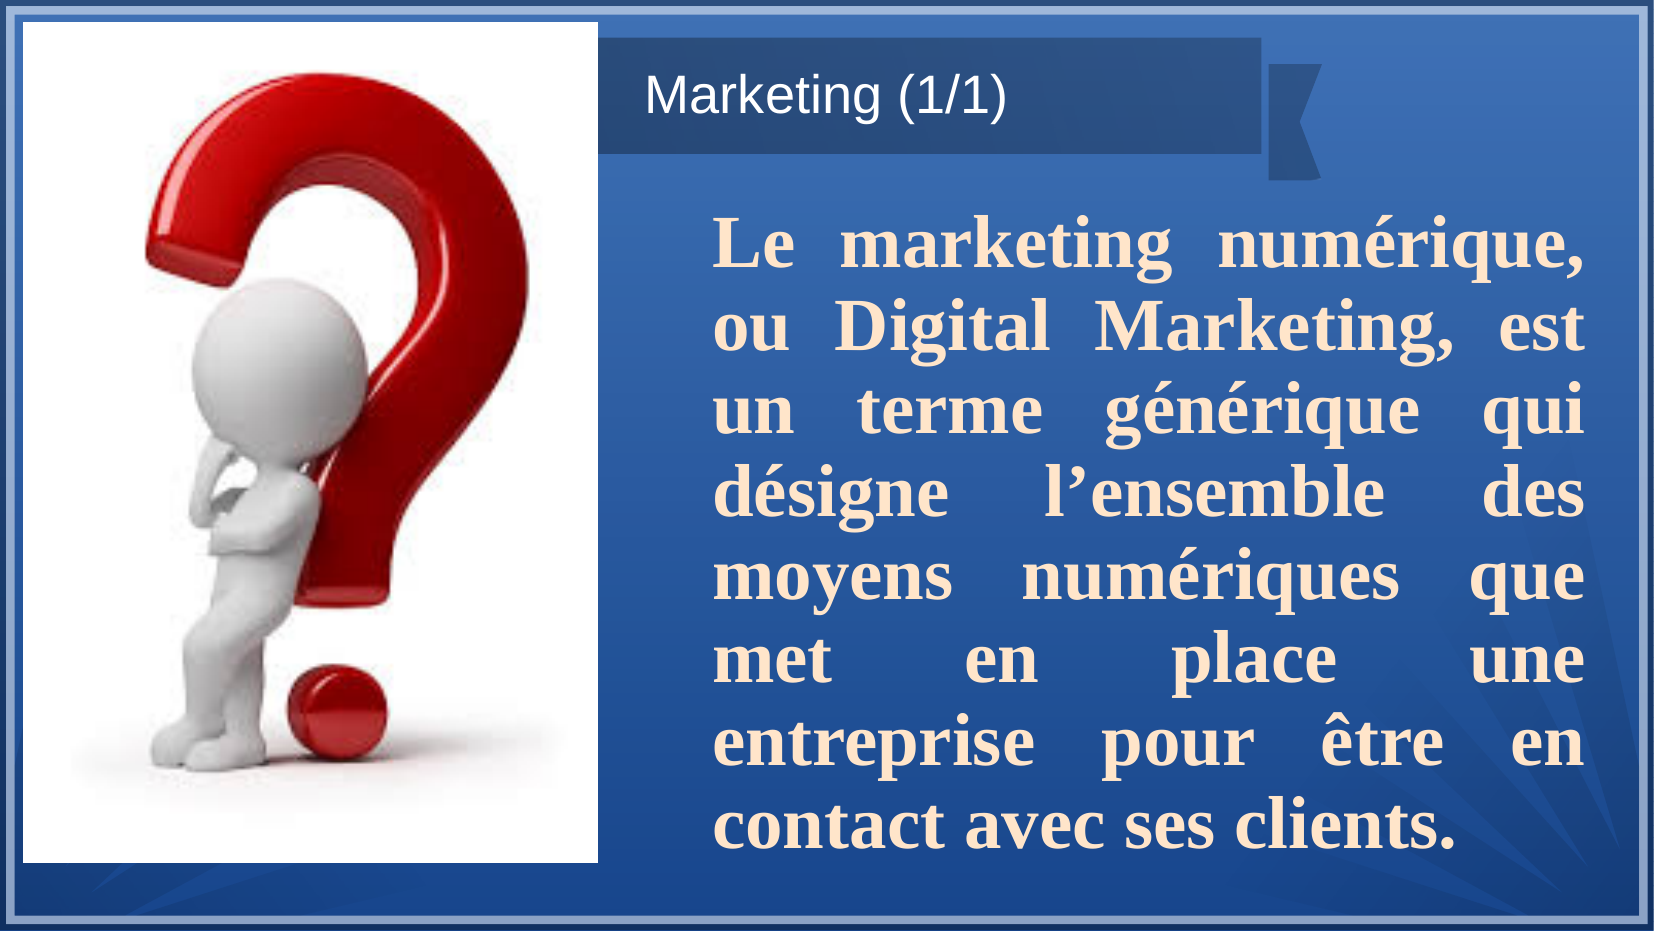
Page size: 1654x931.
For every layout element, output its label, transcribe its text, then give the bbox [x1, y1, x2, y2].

picture [23, 22, 598, 863]
list Le marketing numérique, ou Digital Marketing, est un terme générique qui désigne l’ensemble des moyens numériques que met en place une entreprise pour être en contact avec ses clients. [641, 200, 1587, 883]
title Marketing (1/1) [598, 35, 1264, 154]
